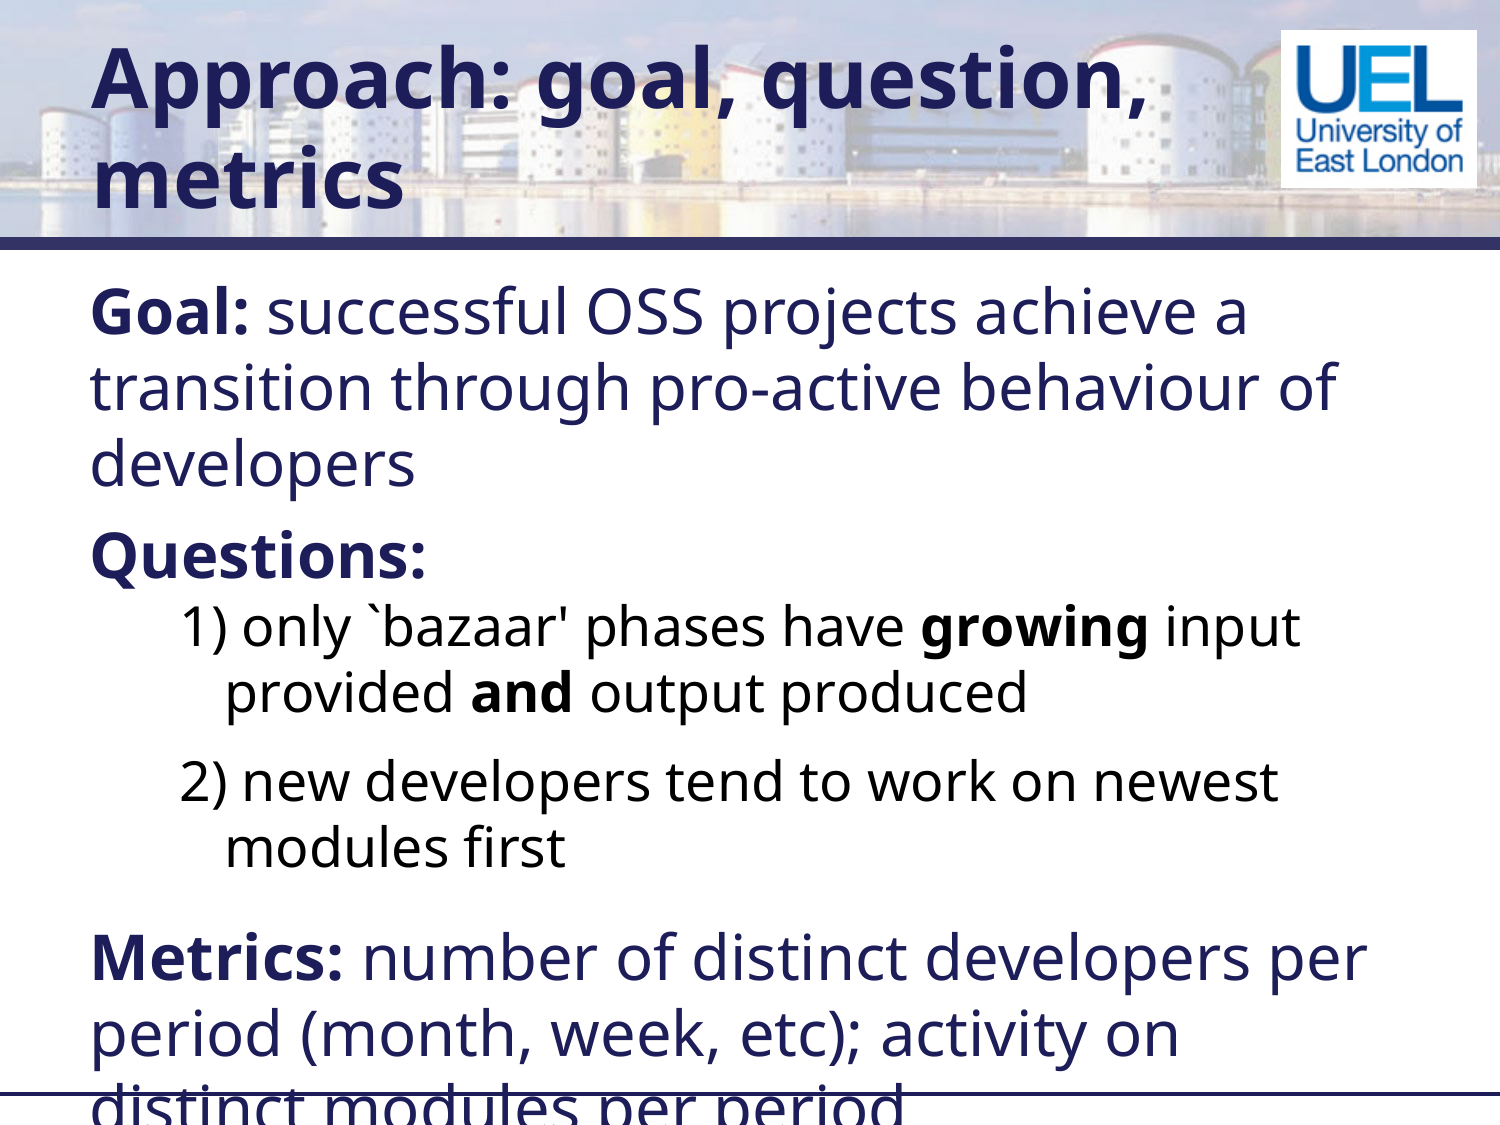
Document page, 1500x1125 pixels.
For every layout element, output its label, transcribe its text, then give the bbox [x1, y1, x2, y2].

list Goal: successful OSS projects achieve a transition through pro-active behaviour of developers Questions: 1) only `bazaar' phases have growing input provided and output produced 2) new developers tend to work on newest modules first Metrics: number of distinct developers per period (month, week, etc); activity on distinct modules per period [75, 263, 1425, 1125]
picture [0, 0, 1500, 237]
title Approach: goal, question, metrics [76, 10, 1247, 241]
